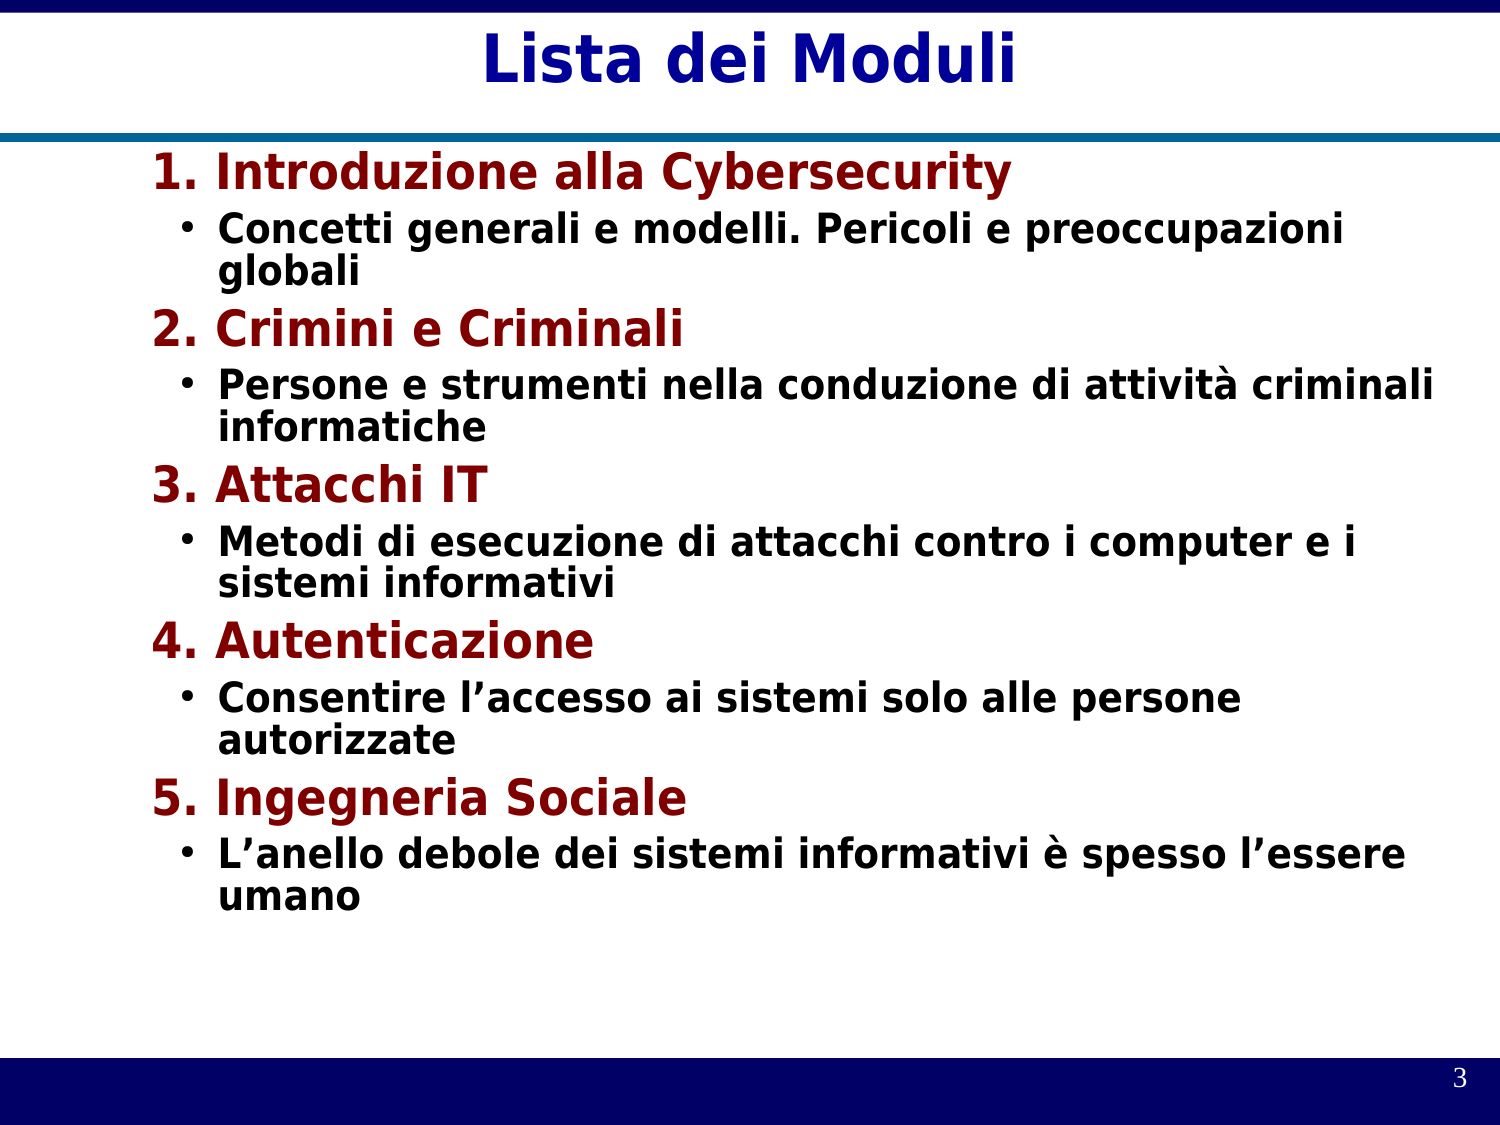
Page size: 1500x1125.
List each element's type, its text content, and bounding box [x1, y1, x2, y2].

title Lista dei Moduli [30, 0, 1471, 126]
list 1. Introduzione alla Cybersecurity Concetti generali e modelli. Pericoli e preoccupazioni globali 2. Crimini e Criminali Persone e strumenti nella conduzione di attività criminali informatiche 3. Attacchi IT Metodi di esecuzione di attacchi contro i computer e i sistemi informativi 4. Autenticazione Consentire l’accesso ai sistemi solo alle persone autorizzate 5. Ingegneria Sociale L’anello debole dei sistemi informativi è spesso l’essere umano [30, 149, 1471, 1021]
